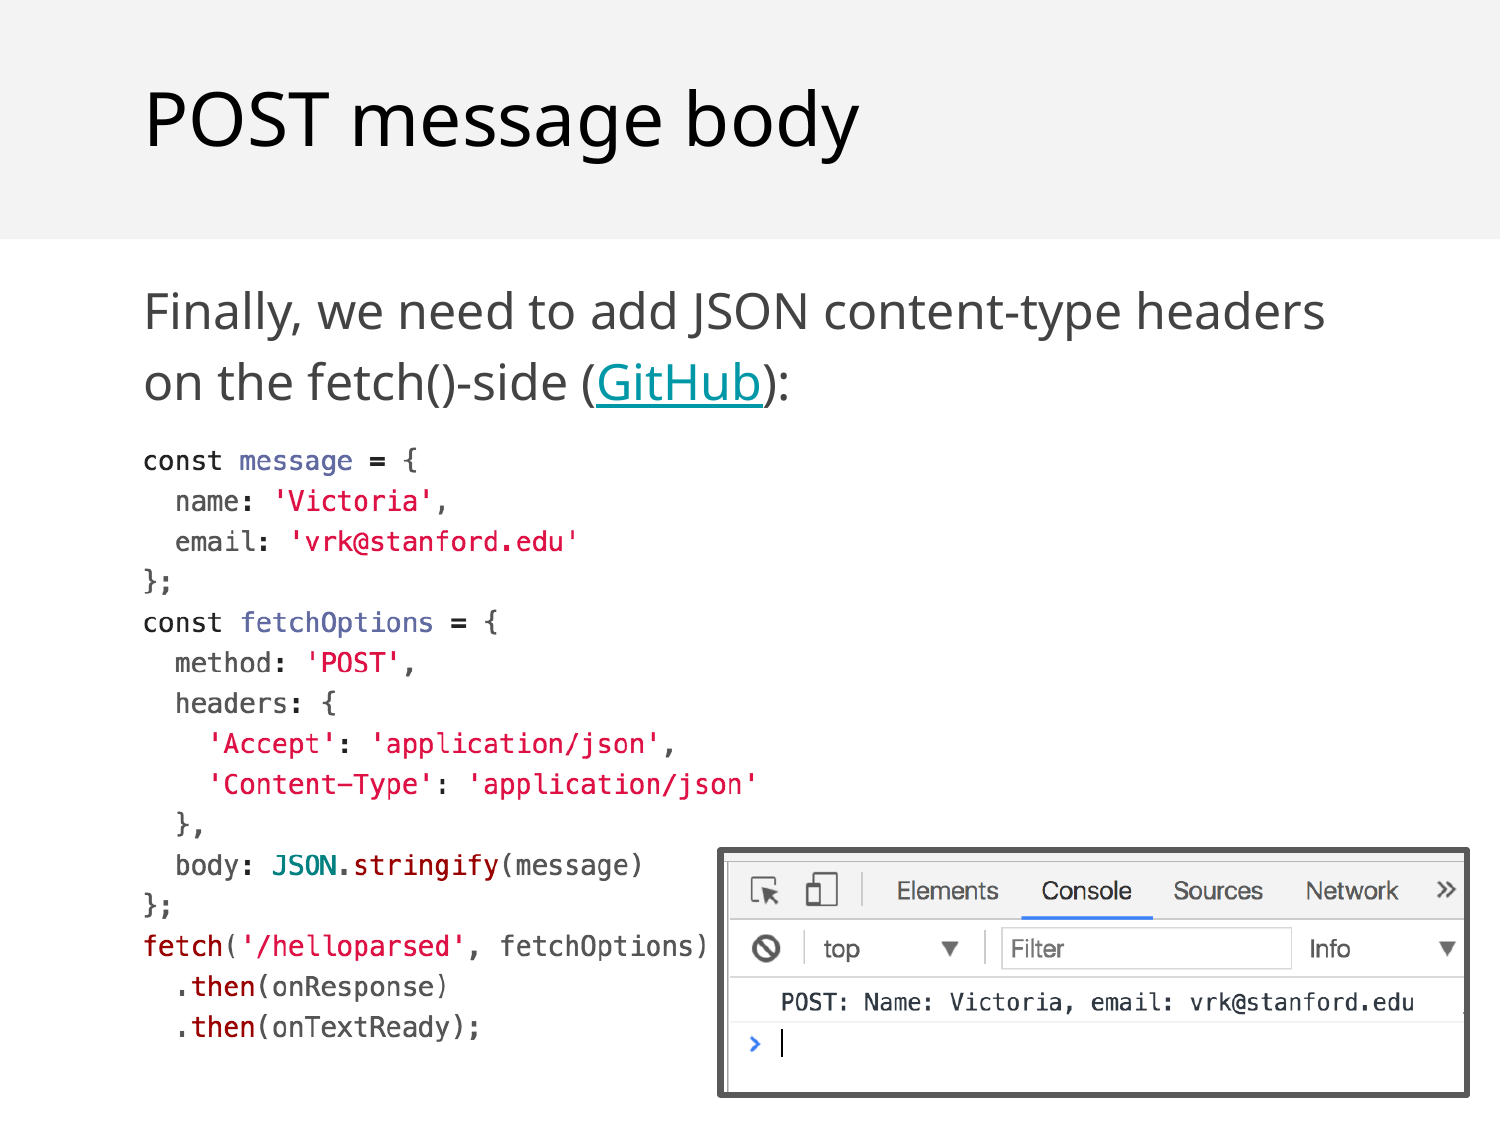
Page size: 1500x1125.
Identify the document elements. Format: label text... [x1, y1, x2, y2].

list Finally, we need to add JSON content-type headers on the fetch()-side (GitHub): [128, 255, 1372, 419]
title POST message body [128, 56, 1372, 183]
picture [128, 435, 783, 1092]
picture [723, 853, 1464, 1092]
